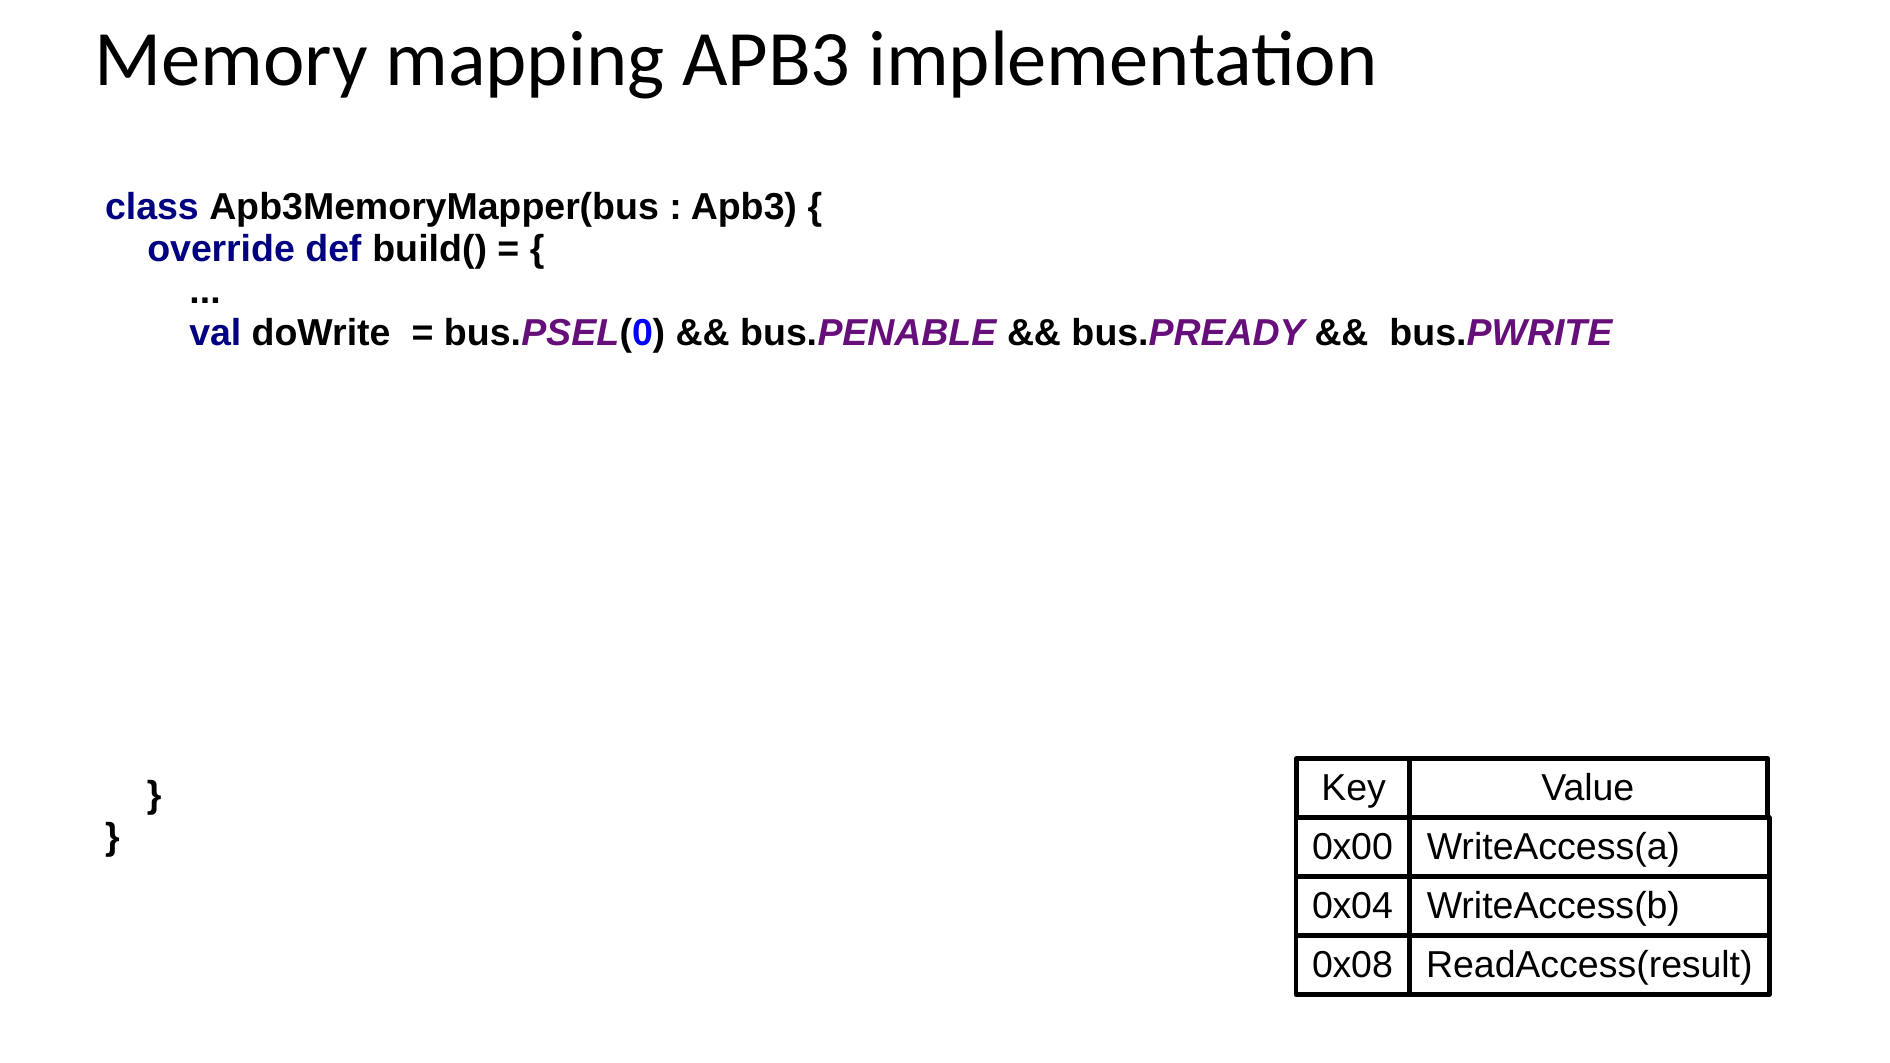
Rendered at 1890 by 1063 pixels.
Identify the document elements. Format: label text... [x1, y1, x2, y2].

title Memory mapping APB3 implementation [94, 0, 1796, 155]
text_box class Apb3MemoryMapper(bus : Apb3) { override def build() = { ... val doWrite = bus.PSEL(0) && bus.PENABLE && bus.PREADY && bus.PWRITE } } [90, 178, 1819, 1058]
picture [1293, 755, 1772, 997]
